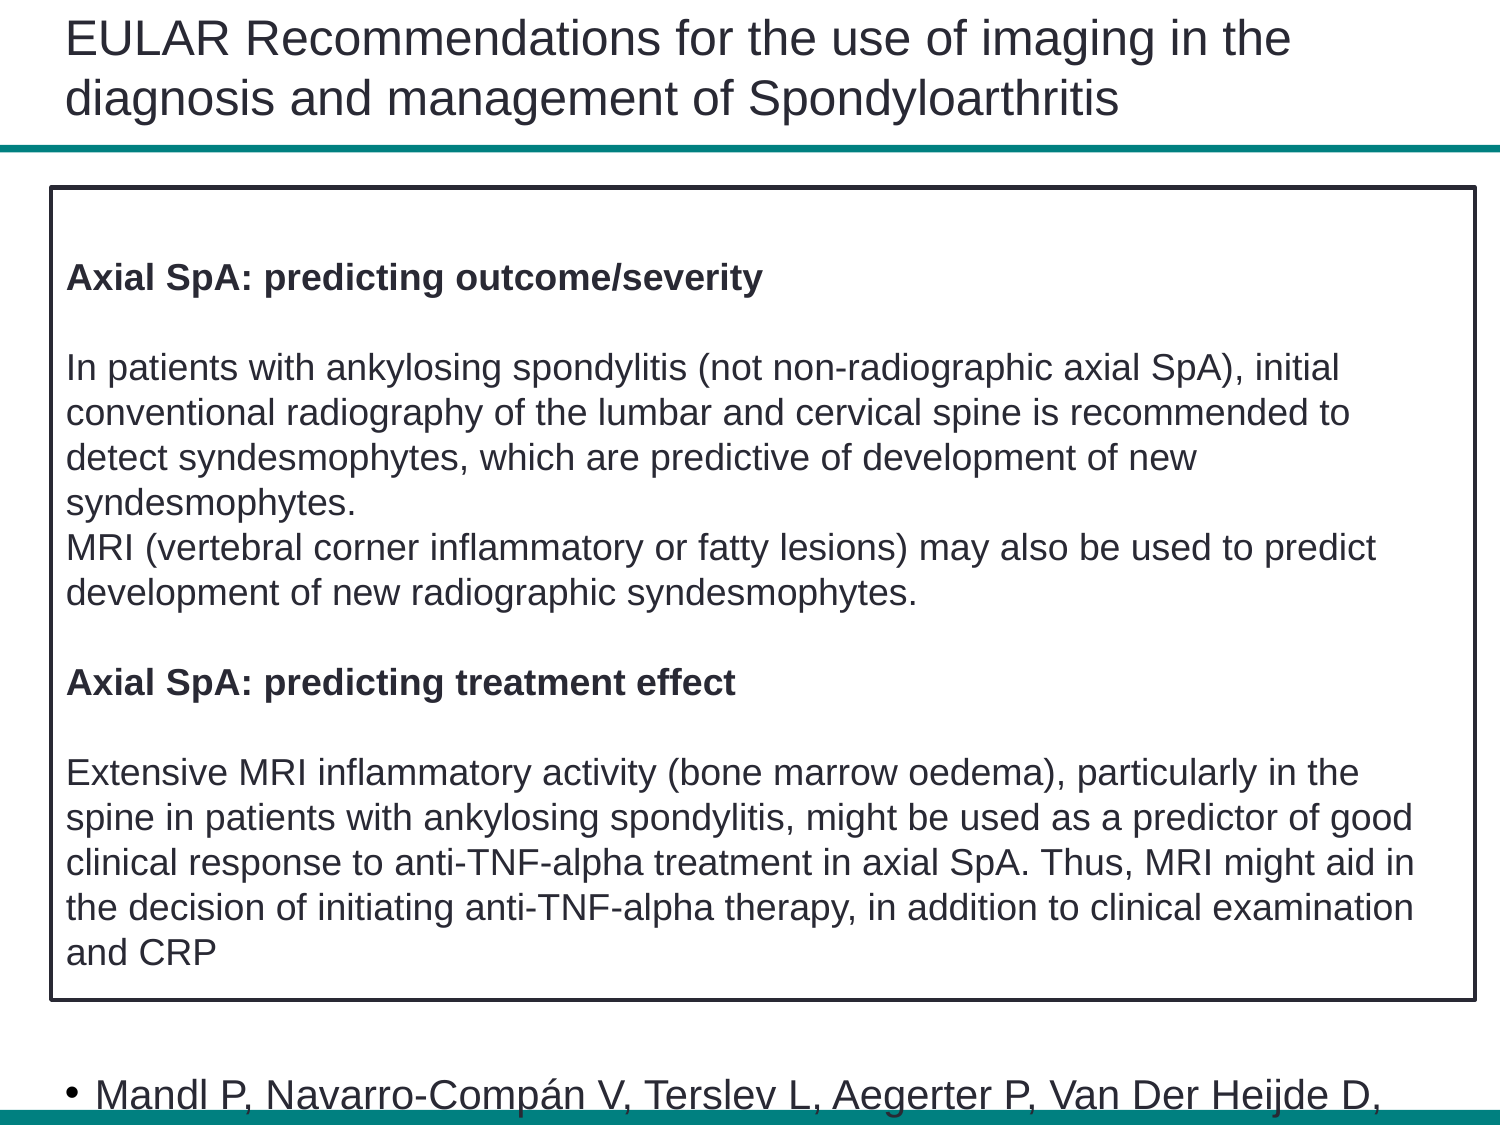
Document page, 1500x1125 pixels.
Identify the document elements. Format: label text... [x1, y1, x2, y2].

title EULAR Recommendations for the use of imaging in the diagnosis and management of Spondyloarthritis [50, 0, 1450, 125]
list Mandl P, Navarro-Compán V, Terslev L, Aegerter P, Van Der Heijde D, D'agostino MA, Baraliakos X, Pedersen SJ, Jurik AG, Naredo E, Schueller-Weidekamm C. EULAR recommendations for the use of imaging in the diagnosis and management of spondyloarthritis in clinical practice. Annals of the rheumatic diseases. 2015 Jul 1;74(7):1327-39. [50, 1060, 1450, 1125]
text_box Axial SpA: predicting outcome/severity In patients with ankylosing spondylitis (not non-radiographic axial SpA), initial conventional radiography of the lumbar and cervical spine is recommended to detect syndesmophytes, which are predictive of development of new syndesmophytes. MRI (vertebral corner inflammatory or fatty lesions) may also be used to predict development of new radiographic syndesmophytes. Axial SpA: predicting treatment effect Extensive MRI inflammatory activity (bone marrow oedema), particularly in the spine in patients with ankylosing spondylitis, might be used as a predictor of good clinical response to anti-TNF-alpha treatment in axial SpA. Thus, MRI might aid in the decision of initiating anti-TNF-alpha therapy, in addition to clinical examination and CRP [53, 245, 1450, 981]
